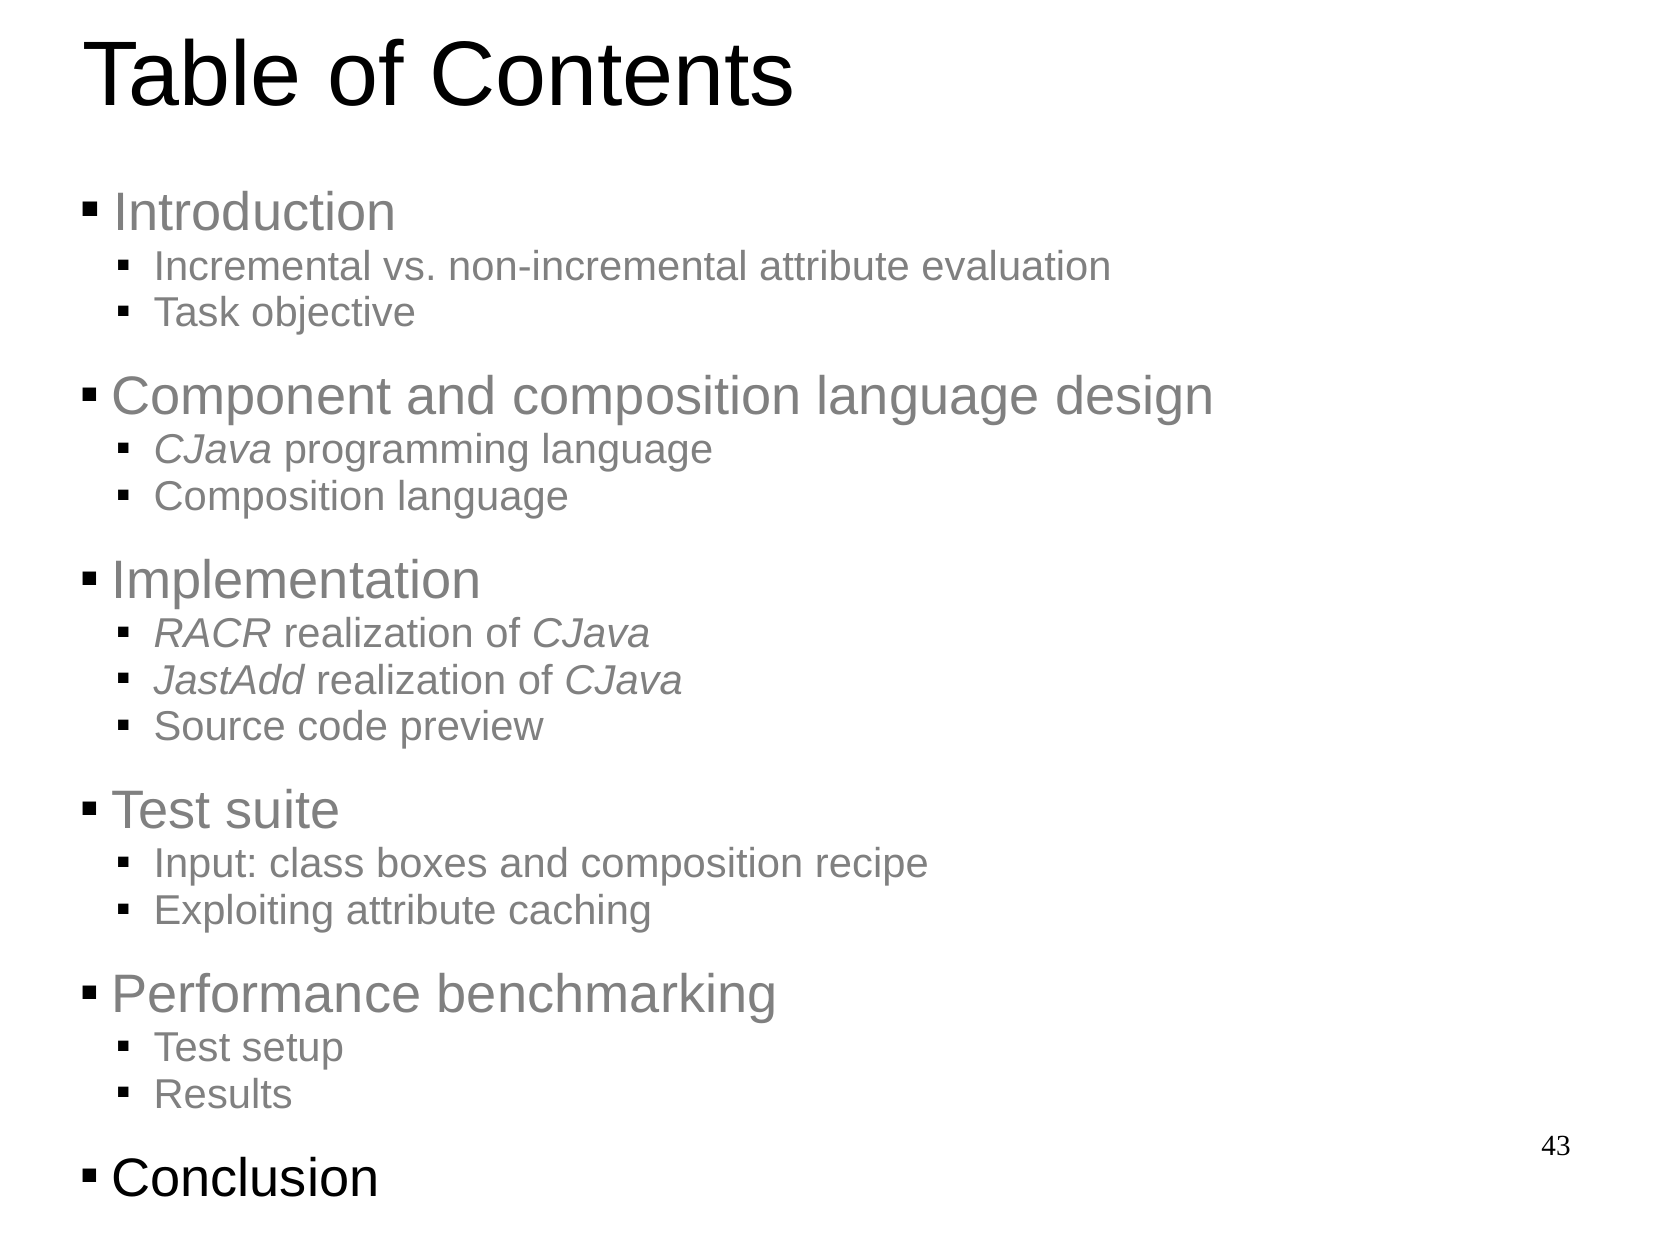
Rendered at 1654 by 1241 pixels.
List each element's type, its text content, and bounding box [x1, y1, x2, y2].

title Table of Contents [82, 13, 1571, 134]
subtitle Introduction Incremental vs. non-incremental attribute evaluation Task objective Component and composition language design CJava programming language Composition language Implementation RACR realization of CJava JastAdd realization of CJava Source code preview Test suite Input: class boxes and composition recipe Exploiting attribute caching Performance benchmarking Test setup Results Conclusion [82, 133, 1538, 1219]
